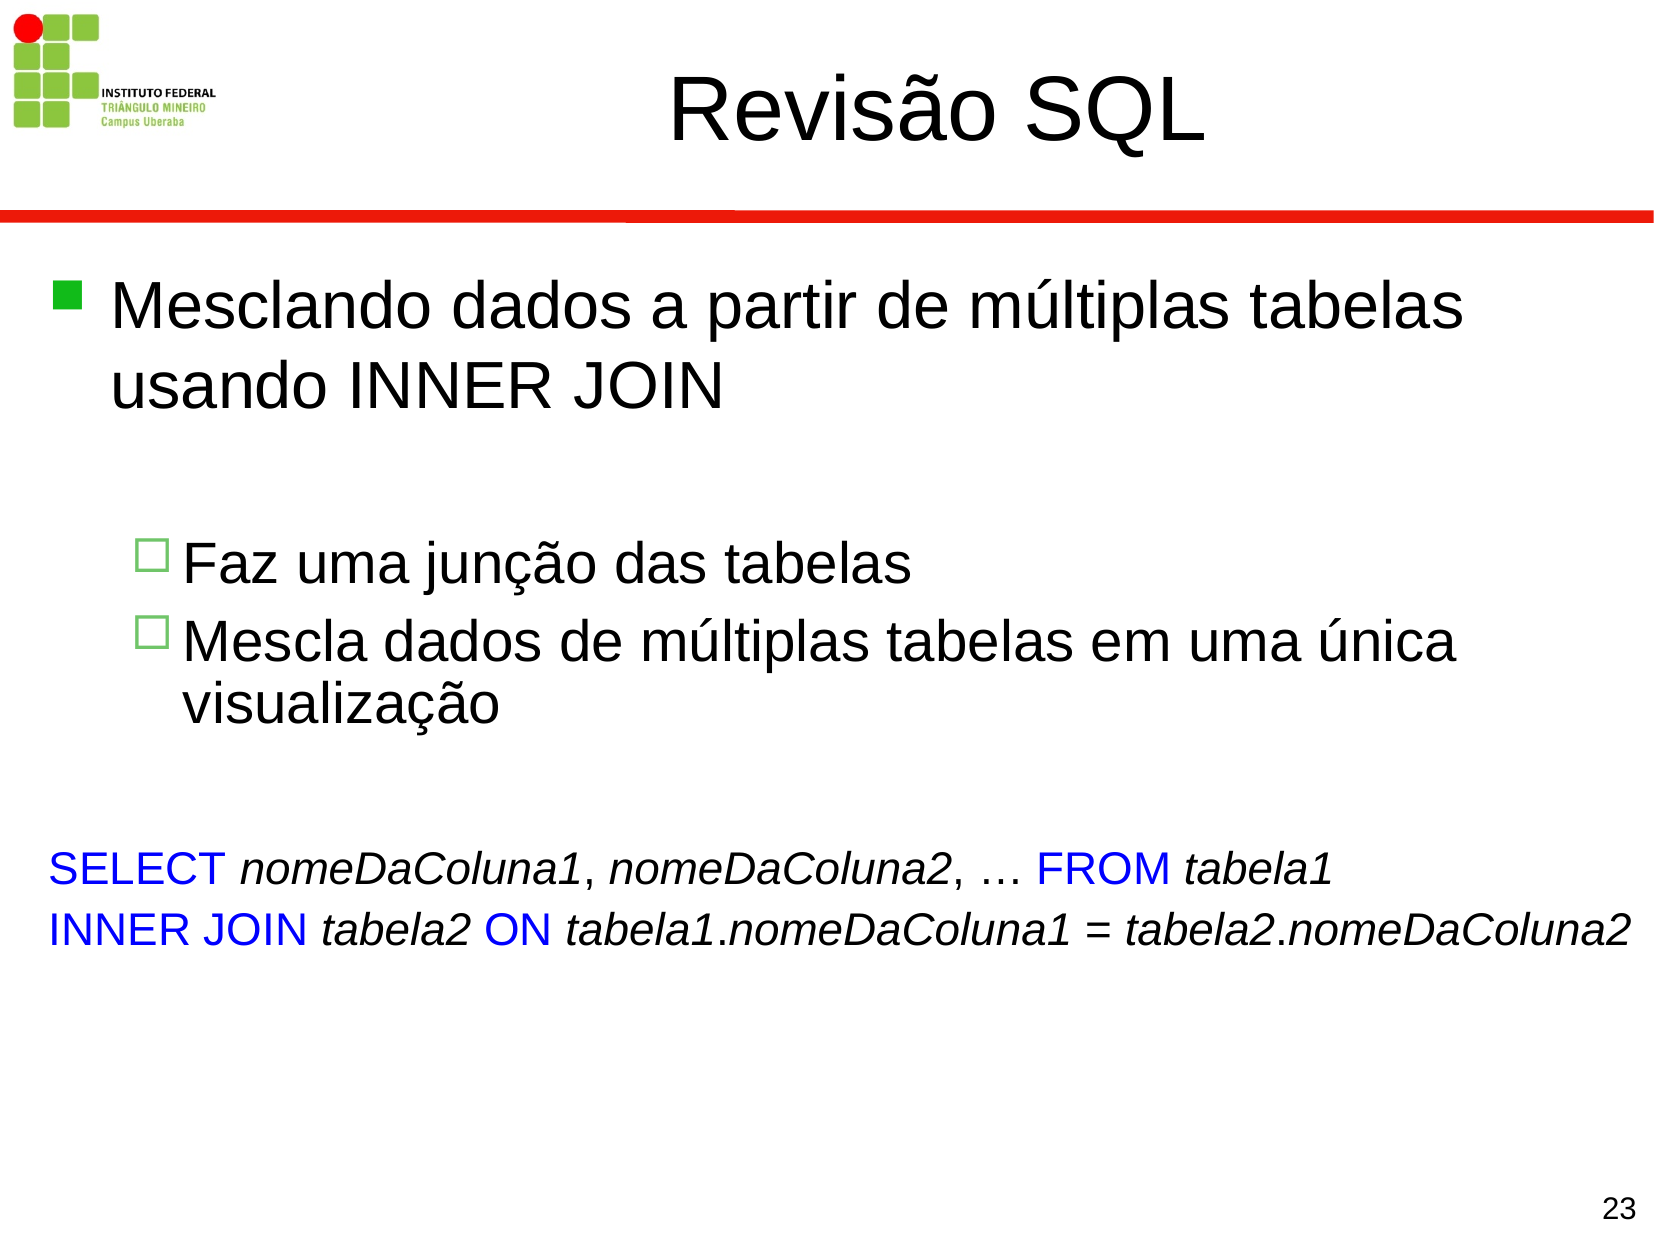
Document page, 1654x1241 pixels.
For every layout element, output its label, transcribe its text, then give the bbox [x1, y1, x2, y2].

text_box Revisão SQL [253, 0, 1622, 207]
picture [0, 2, 228, 139]
text_box Mesclando dados a partir de múltiplas tabelas usando INNER JOIN Faz uma junção das tabelas Mescla dados de múltiplas tabelas em uma única visualização SELECT nomeDaColuna1, nomeDaColuna2, … FROM tabela1 INNER JOIN tabela2 ON tabela1.nomeDaColuna1 = tabela2.nomeDaColuna2 [32, 253, 1654, 1213]
text_box <número> [1185, 1179, 1654, 1220]
